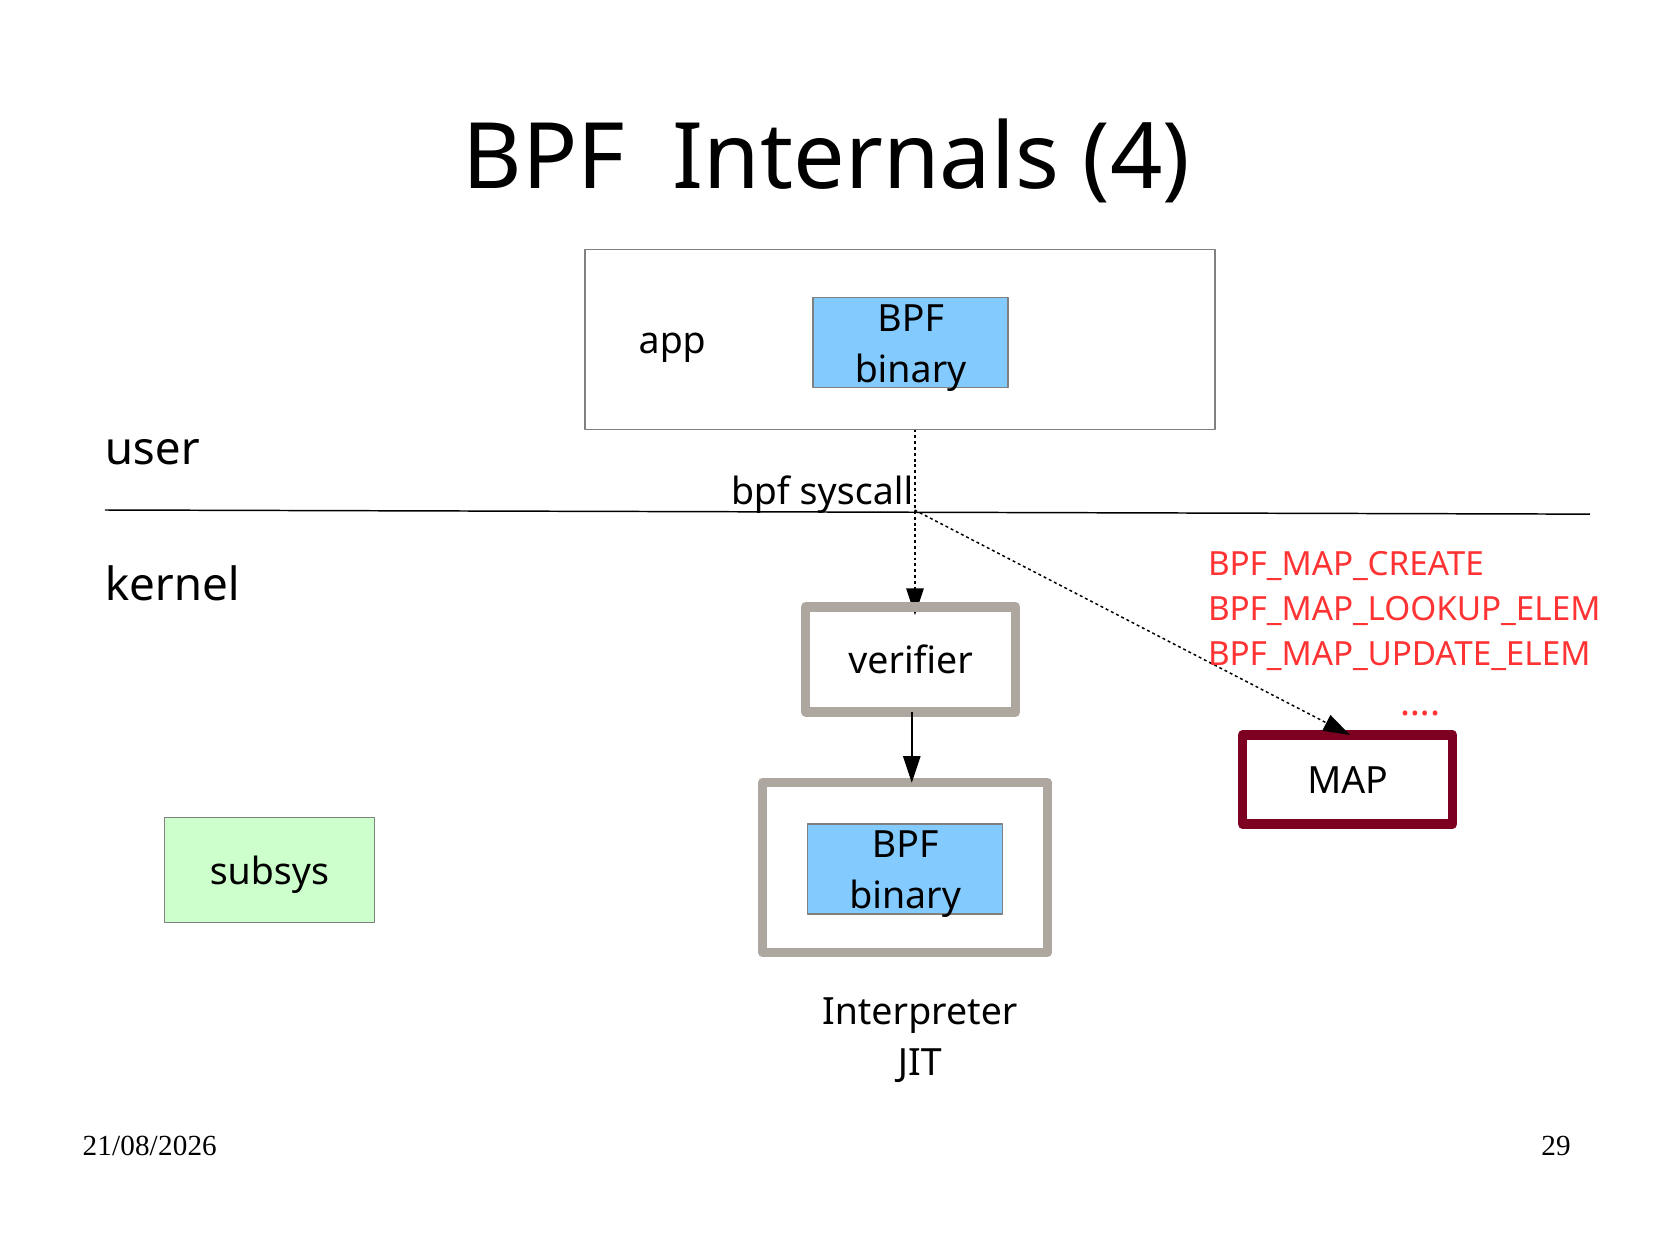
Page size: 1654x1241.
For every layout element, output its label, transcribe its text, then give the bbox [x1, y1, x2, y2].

text_box app [585, 249, 1216, 430]
text_box MAP [1242, 735, 1453, 825]
title BPF Internals (4) [82, 49, 1571, 257]
text_box BPF binary [807, 824, 1003, 915]
text_box user [90, 408, 204, 479]
text_box kernel [90, 544, 245, 615]
text_box subsys [164, 817, 375, 923]
text_box verifier [805, 606, 1016, 712]
text_box bpf syscall [716, 456, 945, 518]
text_box BPF_MAP_CREATE BPF_MAP_LOOKUP_ELEM BPF_MAP_UPDATE_ELEM …. [1193, 532, 1647, 714]
text_box Interpreter JIT [807, 977, 1015, 1083]
